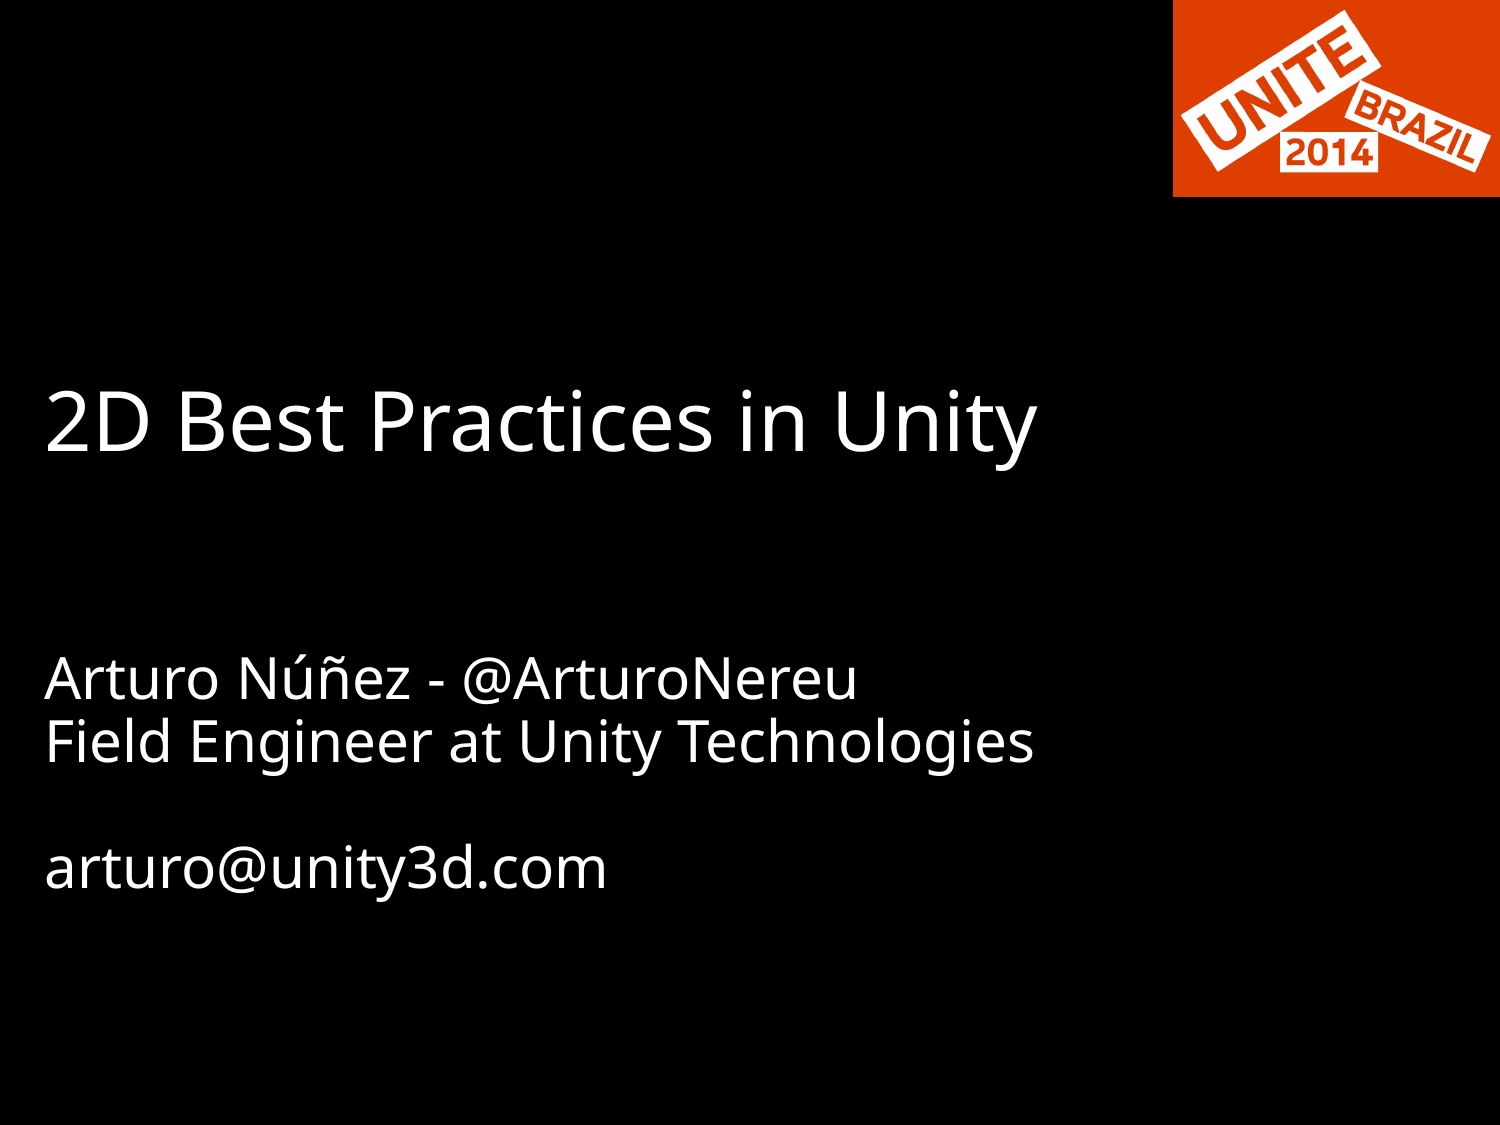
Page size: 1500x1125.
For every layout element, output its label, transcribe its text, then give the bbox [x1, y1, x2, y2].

picture [1173, 0, 1500, 197]
title 2D Best Practices in Unity Arturo Núñez - @ArturoNereu Field Engineer at Unity Technologies arturo@unity3d.com [30, 192, 1486, 1016]
